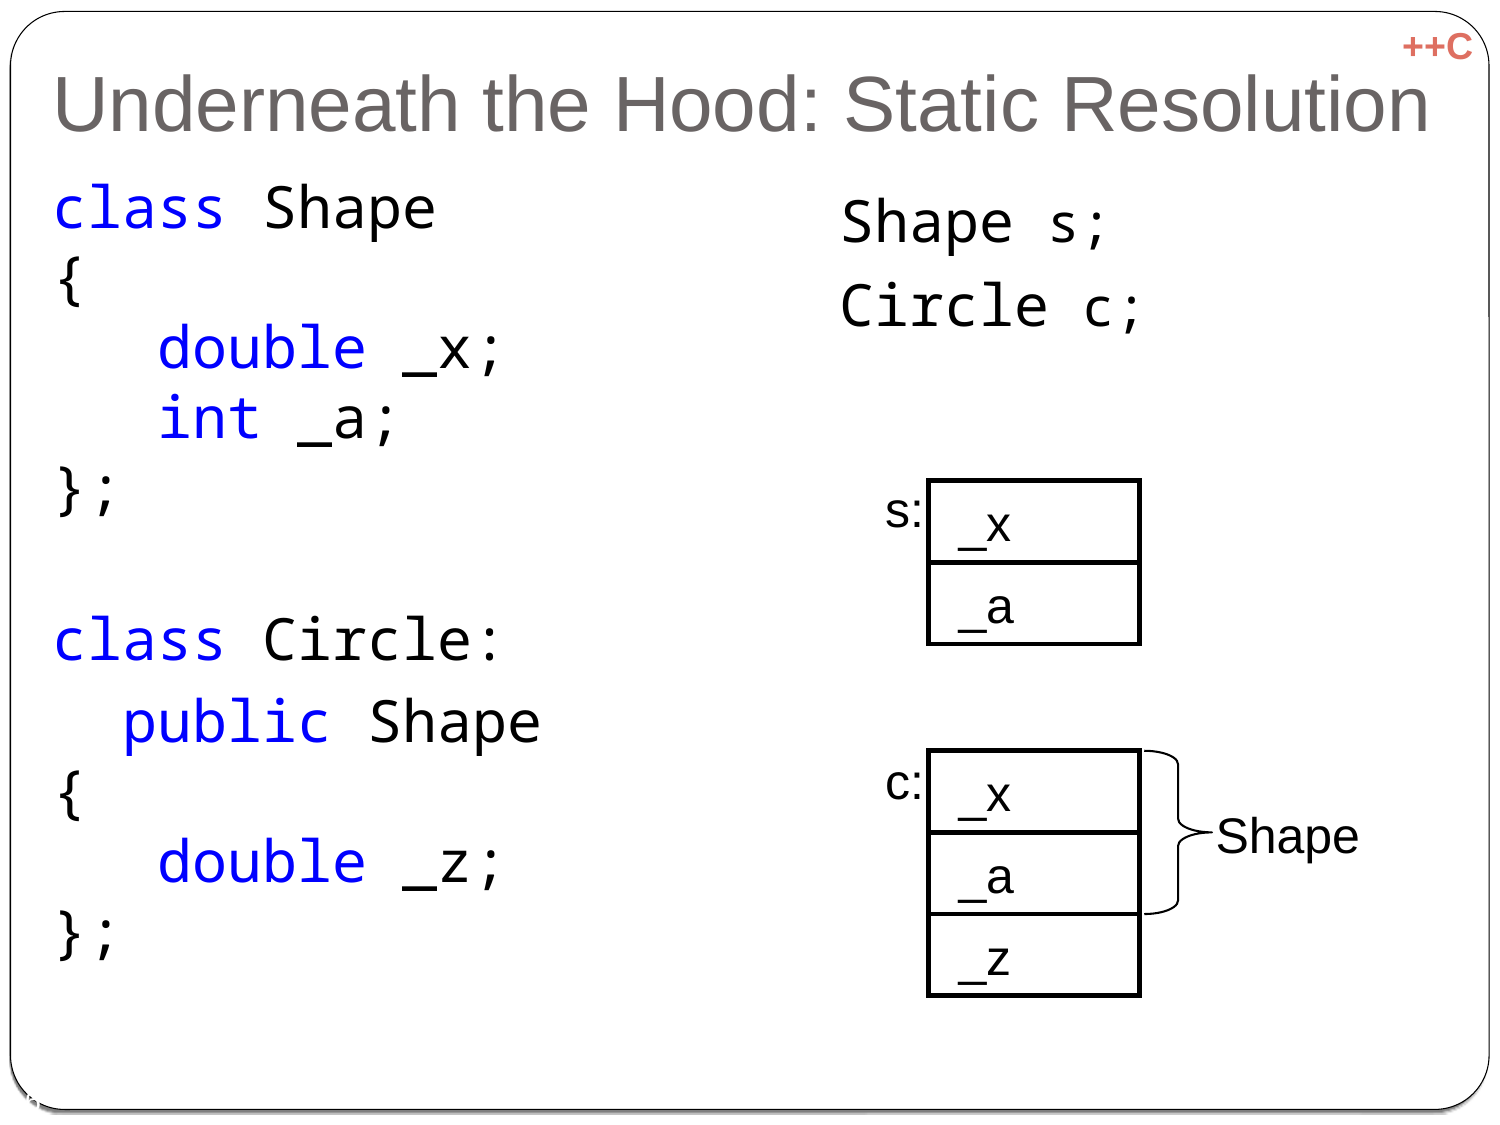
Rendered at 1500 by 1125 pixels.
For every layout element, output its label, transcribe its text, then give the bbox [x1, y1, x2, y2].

text_box _x [955, 750, 1140, 832]
title Underneath the Hood: Static Resolution [37, 45, 1463, 162]
text_box Shape [1171, 780, 1390, 886]
text_box s: [854, 455, 954, 561]
slide_number <number> [0, 1074, 50, 1125]
list class Shape { double _x; int _a; }; class Circle: public Shape { double _z; }; [37, 162, 825, 1088]
text_box c: [855, 727, 955, 833]
list Shape s; Circle c; [825, 162, 1463, 1088]
text_box _z [928, 914, 1140, 996]
text_box _a [928, 562, 1140, 644]
text_box _x [928, 480, 1140, 562]
text_box _a [928, 832, 1140, 914]
